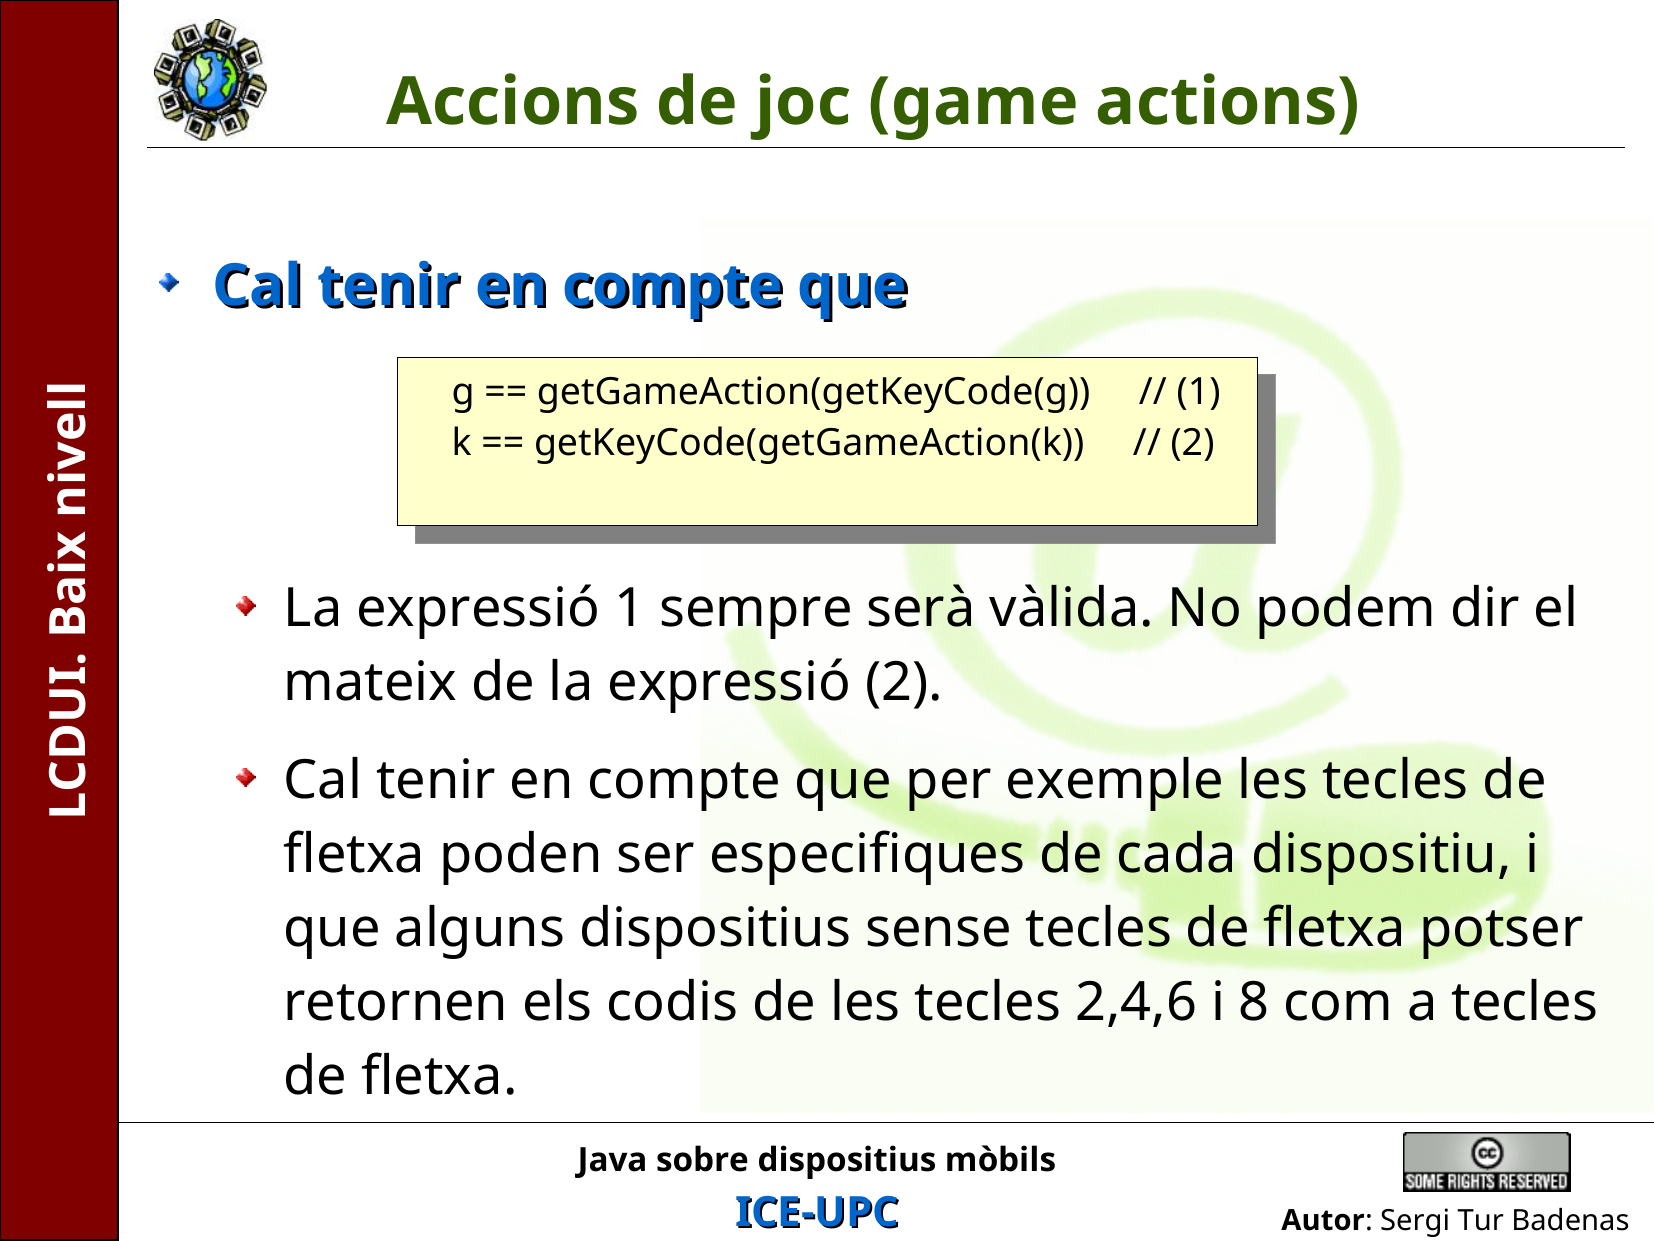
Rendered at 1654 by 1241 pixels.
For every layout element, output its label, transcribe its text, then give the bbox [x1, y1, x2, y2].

picture [154, 19, 268, 56]
list Cal tenir en compte que La expressió 1 sempre serà vàlida. No podem dir el mateix de la expressió (2). Cal tenir en compte que per exemple les tecles de fletxa poden ser especifiques de cada dispositiu, i que alguns dispositius sense tecles de fletxa potser retornen els codis de les tecles 2,4,6 i 8 com a tecles de fletxa. [141, 242, 1630, 1078]
text_box g == getGameAction(getKeyCode(g)) // (1) k == getKeyCode(getGameAction(k)) // (2) [397, 357, 1258, 463]
picture [700, 217, 1654, 1113]
picture [1403, 1132, 1571, 1192]
title Accions de joc (game actions) [129, 56, 1619, 141]
